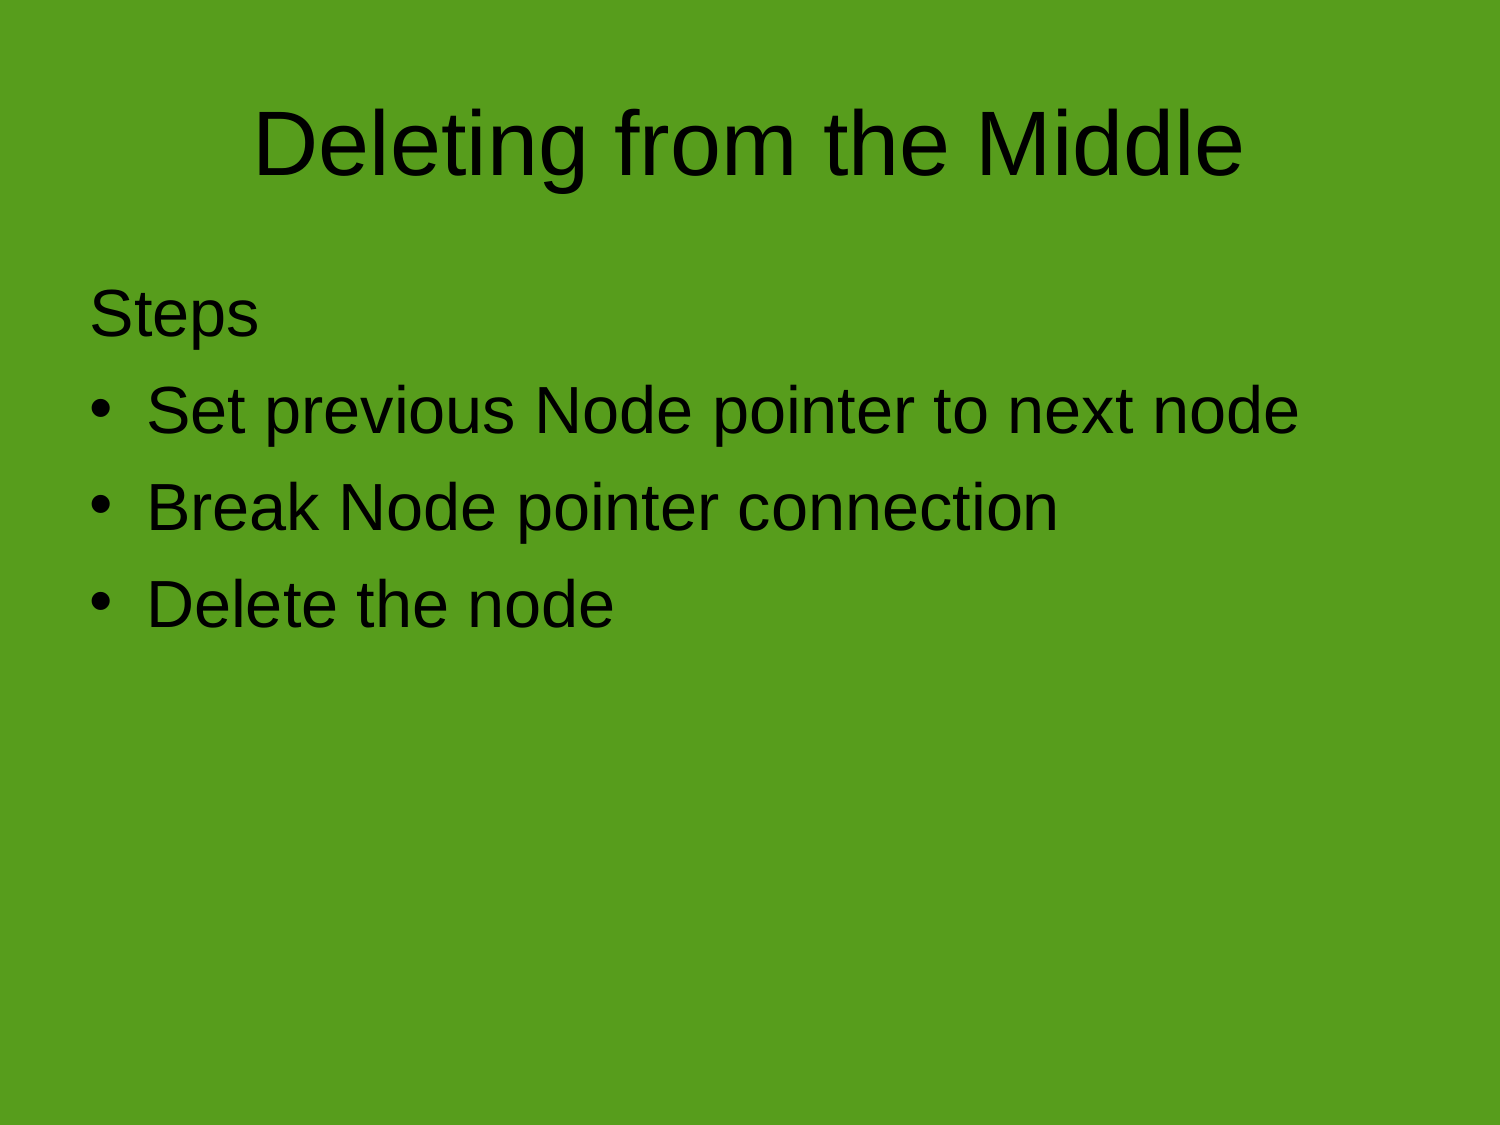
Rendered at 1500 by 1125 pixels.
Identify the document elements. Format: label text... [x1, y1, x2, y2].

title Deleting from the Middle [75, 45, 1426, 233]
list Steps Set previous Node pointer to next node Break Node pointer connection Delete the node [75, 262, 1426, 1005]
